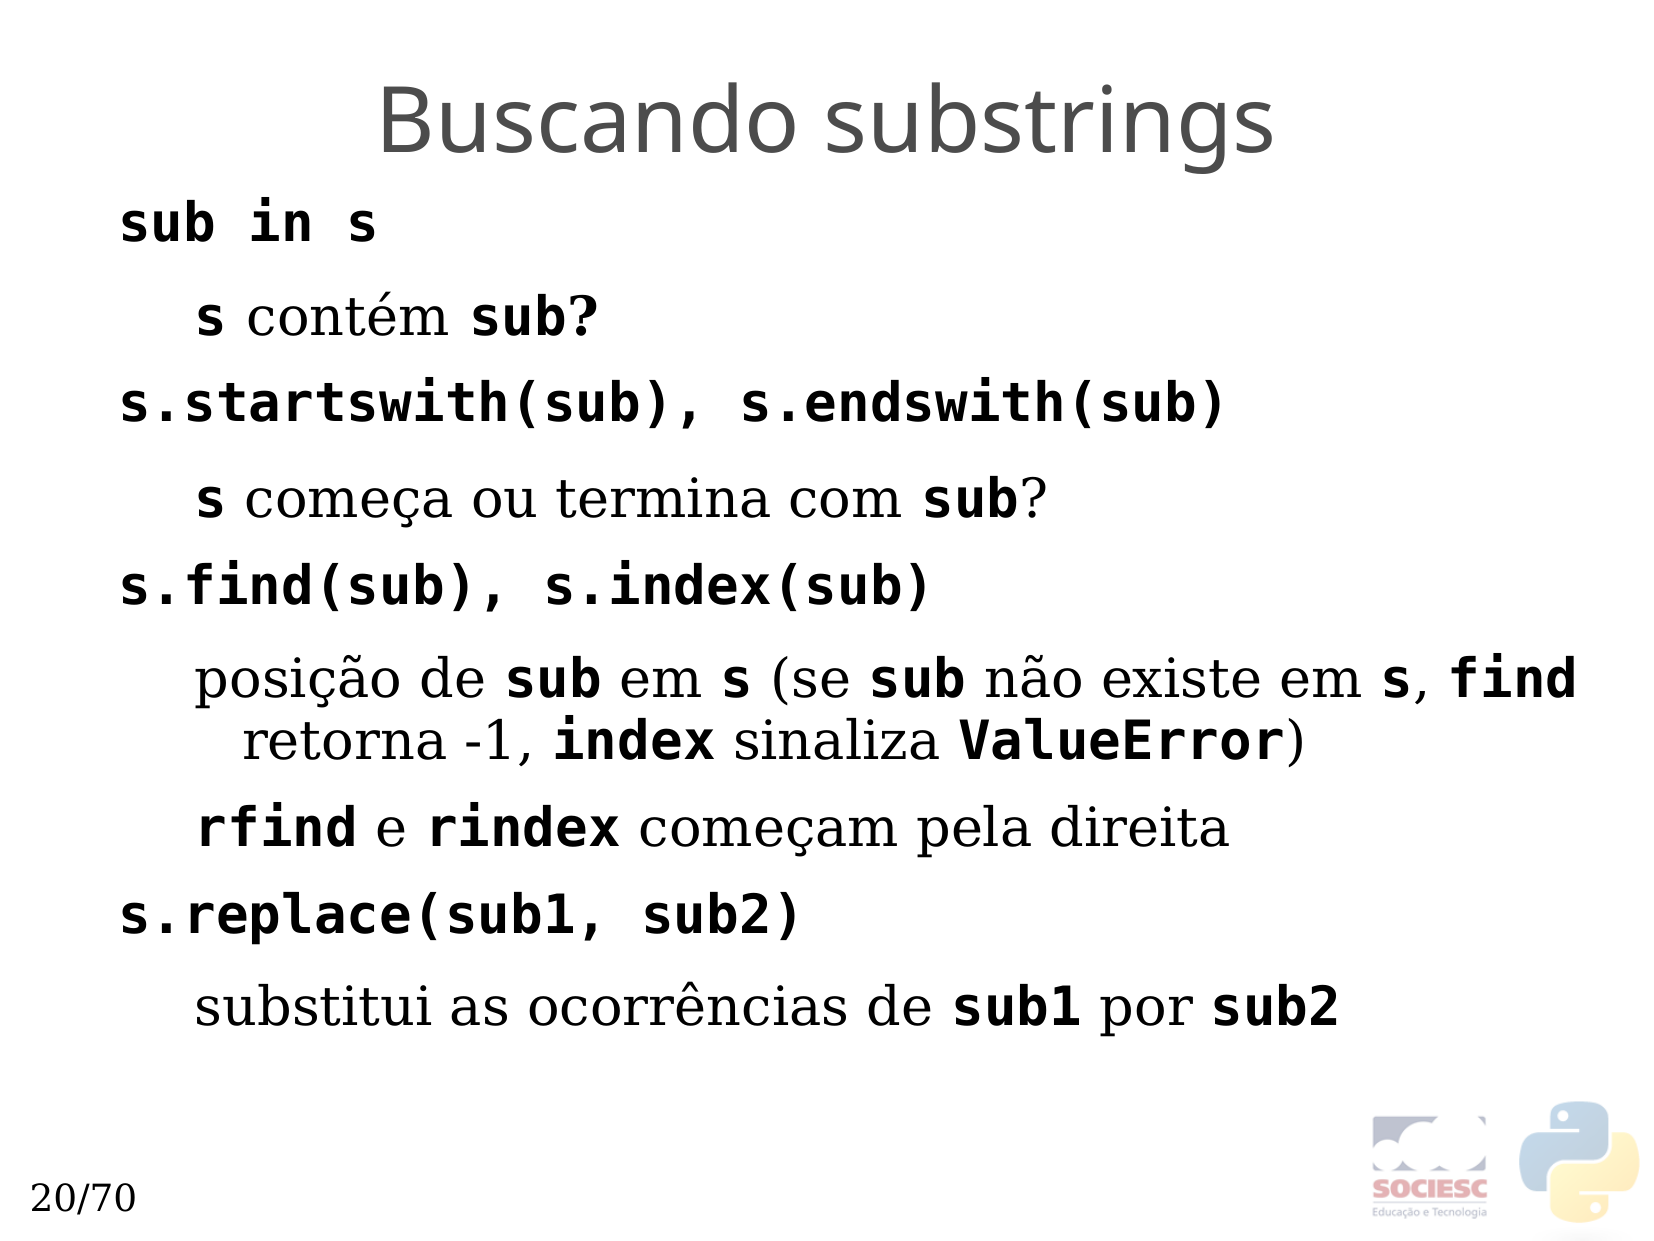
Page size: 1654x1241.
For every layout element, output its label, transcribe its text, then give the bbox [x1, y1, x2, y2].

list sub in s s contém sub? s.startswith(sub), s.endswith(sub) s começa ou termina com sub? s.find(sub), s.index(sub) posição de sub em s (se sub não existe em s, find retorna -1, index sinaliza ValueError) rfind e rindex começam pela direita s.replace(sub1, sub2) substitui as ocorrências de sub1 por sub2 [100, 191, 1589, 1055]
title Buscando substrings [82, 13, 1571, 222]
picture [1340, 1084, 1654, 1241]
